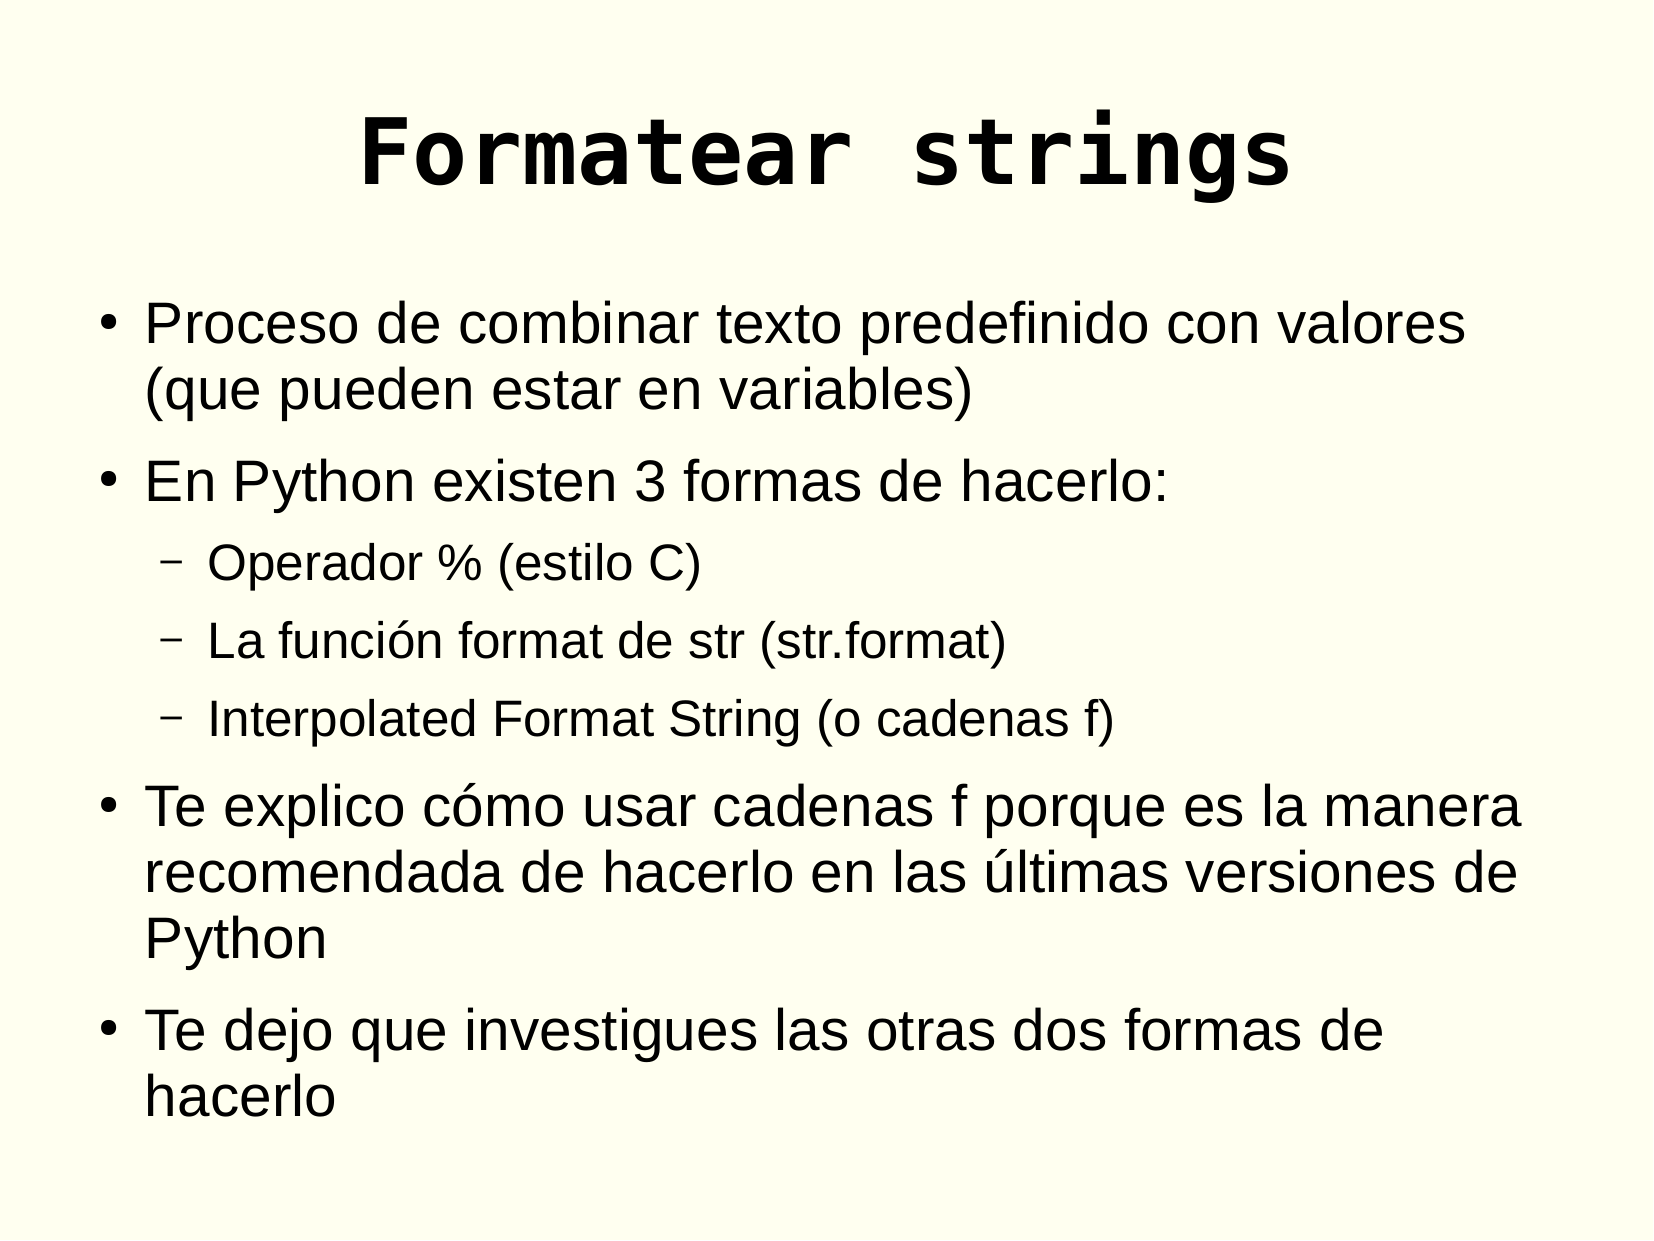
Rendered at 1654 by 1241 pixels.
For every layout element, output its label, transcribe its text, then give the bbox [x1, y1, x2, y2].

title Formatear strings [82, 49, 1571, 257]
list Proceso de combinar texto predefinido con valores (que pueden estar en variables) En Python existen 3 formas de hacerlo: Operador % (estilo C) La función format de str (str.format) Interpolated Format String (o cadenas f) Te explico cómo usar cadenas f porque es la manera recomendada de hacerlo en las últimas versiones de Python Te dejo que investigues las otras dos formas de hacerlo [82, 290, 1571, 1130]
